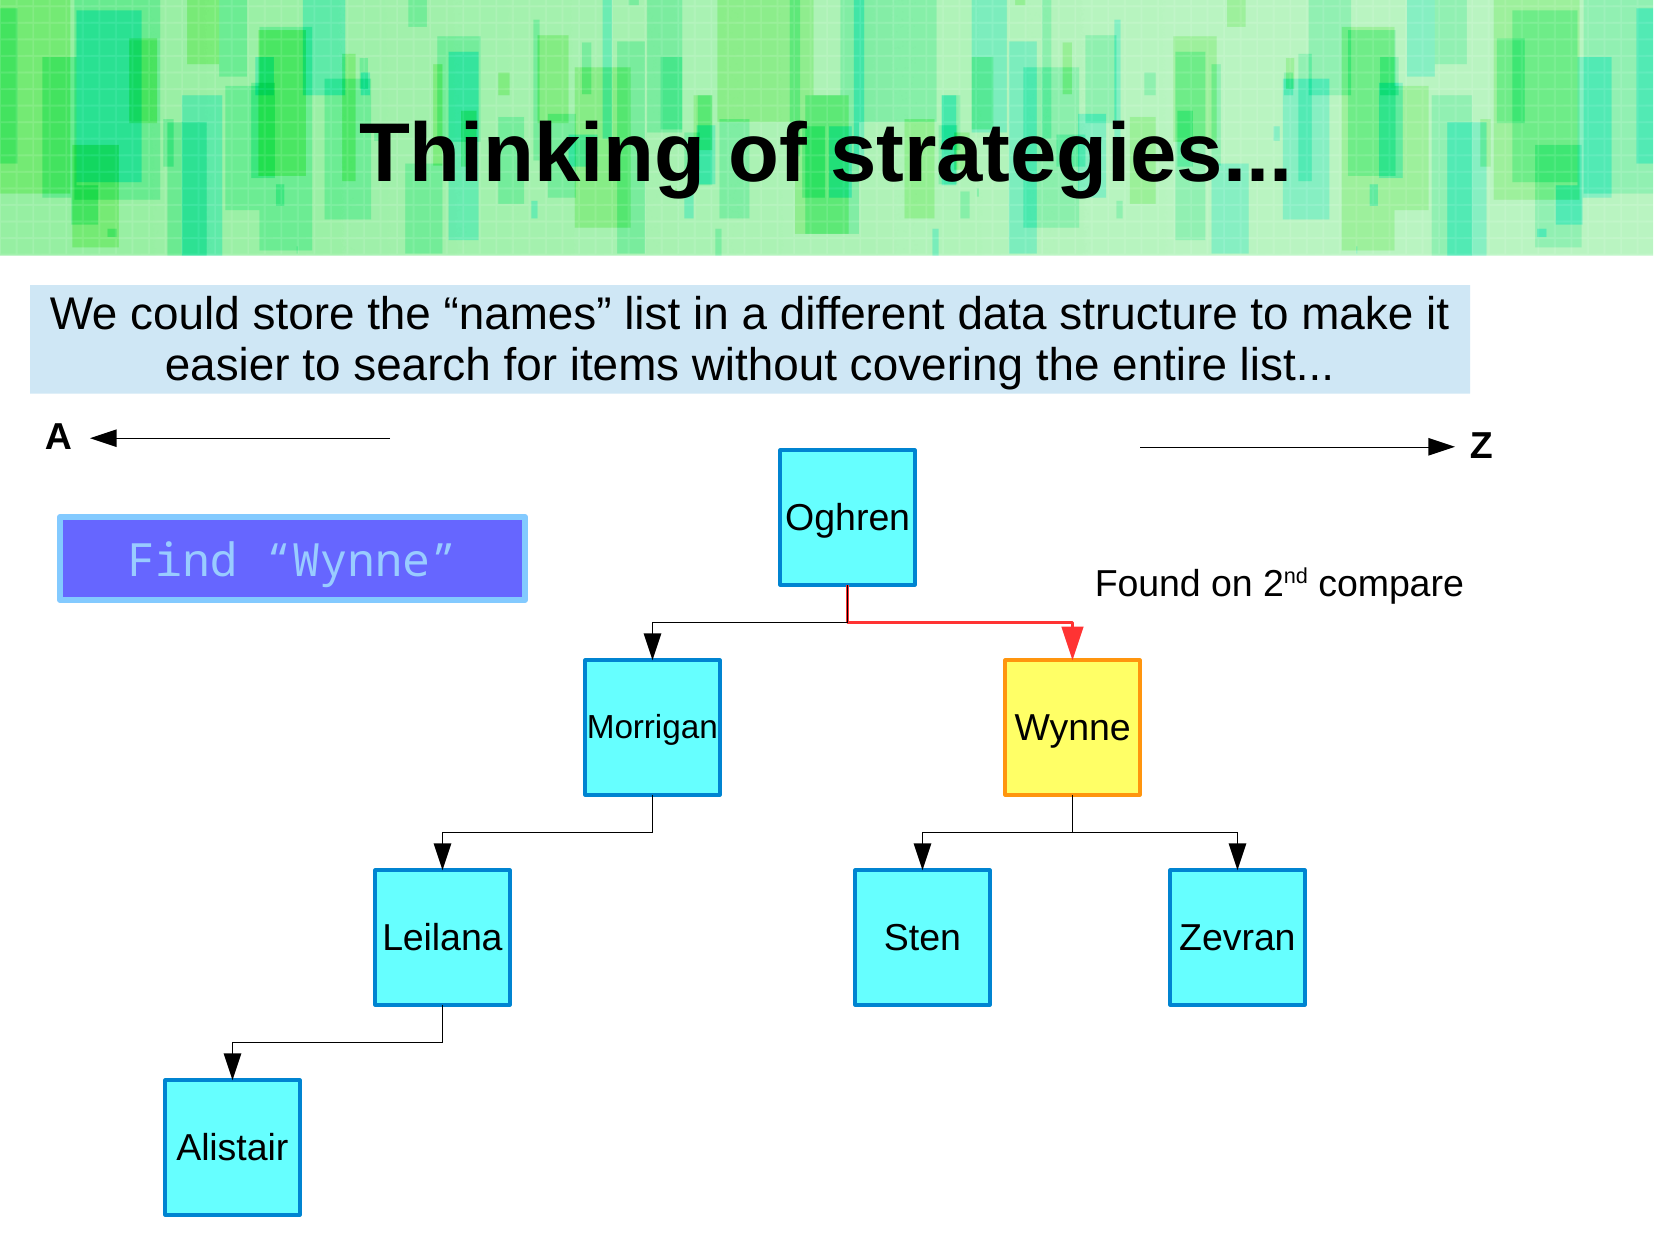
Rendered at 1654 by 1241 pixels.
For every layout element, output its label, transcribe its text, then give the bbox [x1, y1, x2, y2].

text_box Found on 2nd compare [1080, 555, 1486, 614]
text_box Z [1455, 416, 1576, 474]
text_box A [30, 408, 151, 466]
text_box Zevran [1170, 870, 1306, 1006]
text_box Morrigan [585, 660, 721, 796]
text_box We could store the “names” list in a different data structure to make it easier to search for items without covering the entire list... [30, 285, 1471, 394]
text_box Find “Wynne” [60, 517, 526, 601]
picture [0, 0, 1654, 1241]
text_box Wynne [1005, 660, 1141, 796]
text_box Leilana [375, 870, 511, 1006]
text_box Alistair [165, 1080, 301, 1216]
text_box Oghren [780, 450, 916, 586]
text_box Sten [855, 870, 991, 1006]
title Thinking of strategies... [82, 49, 1571, 257]
